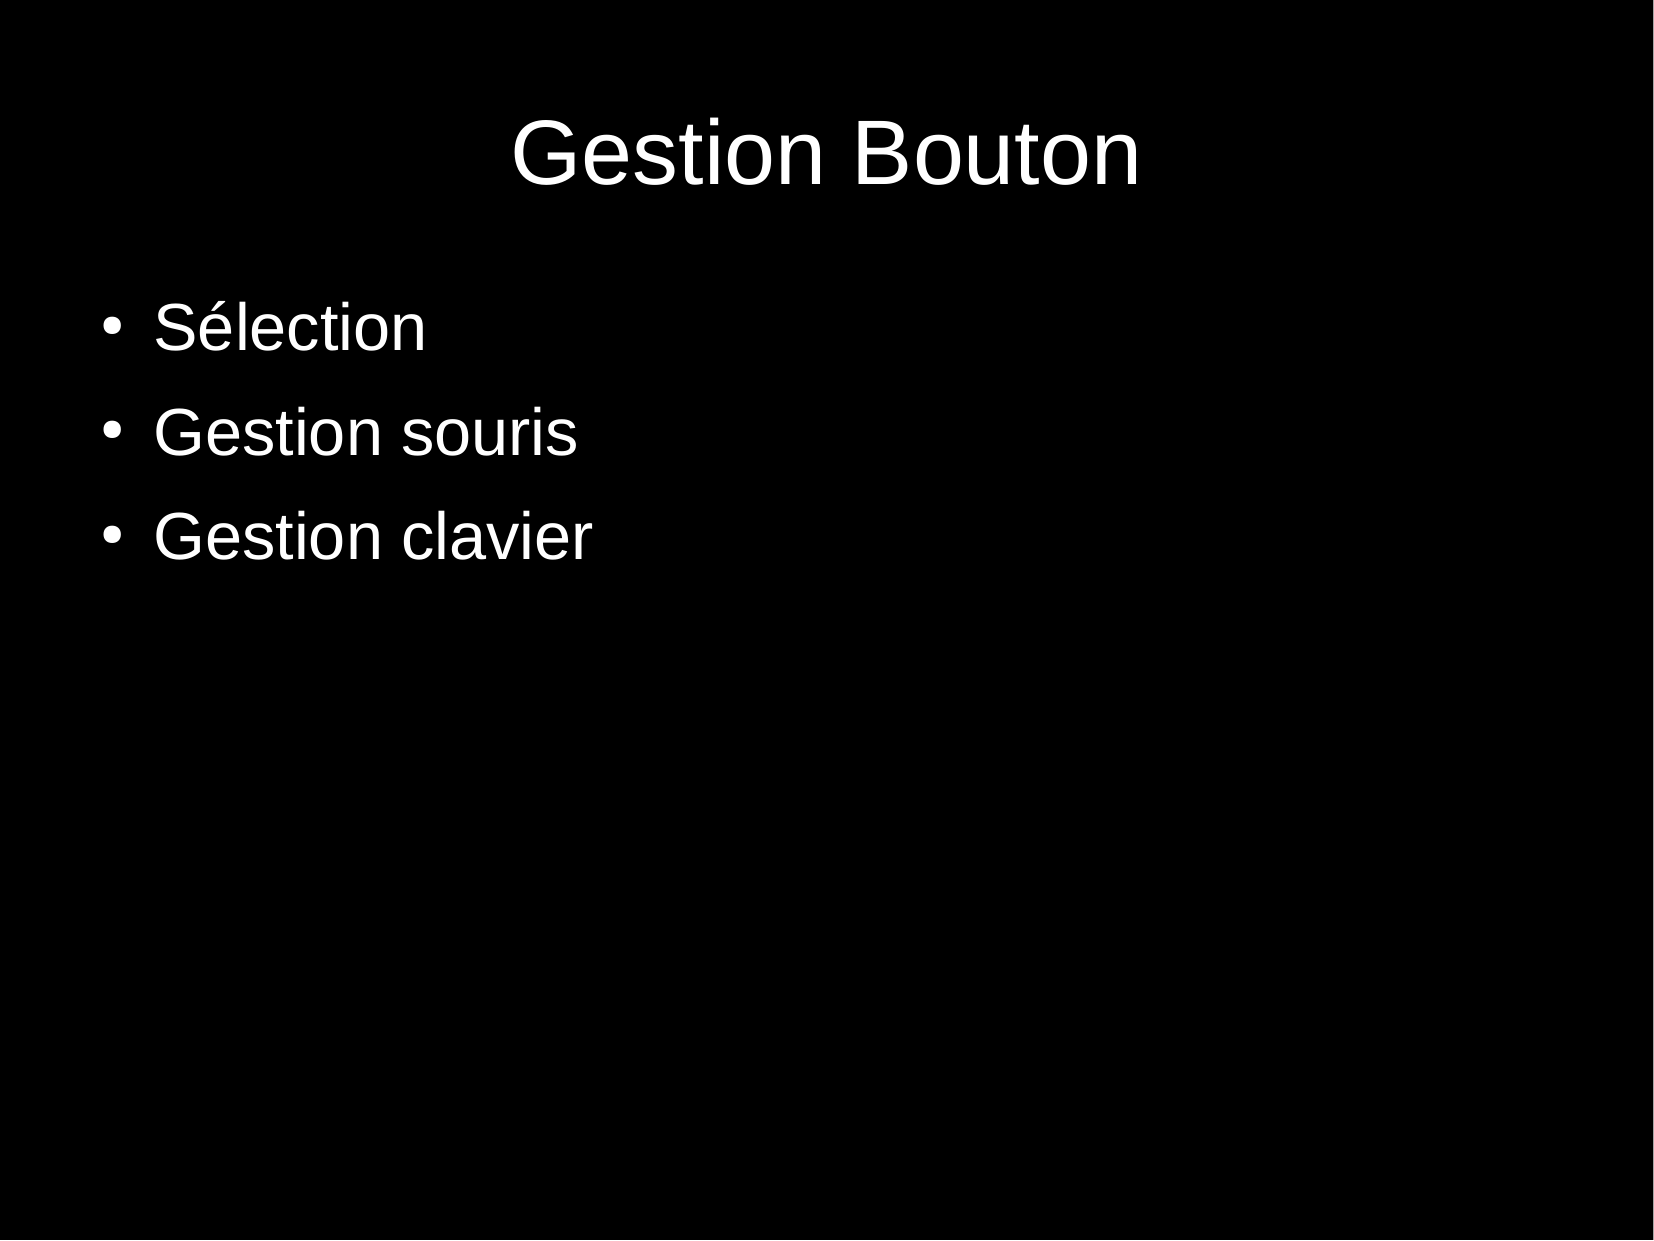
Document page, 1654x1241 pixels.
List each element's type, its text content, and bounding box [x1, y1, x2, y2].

list Sélection Gestion souris Gestion clavier [82, 290, 1571, 1109]
title Gestion Bouton [82, 49, 1571, 257]
